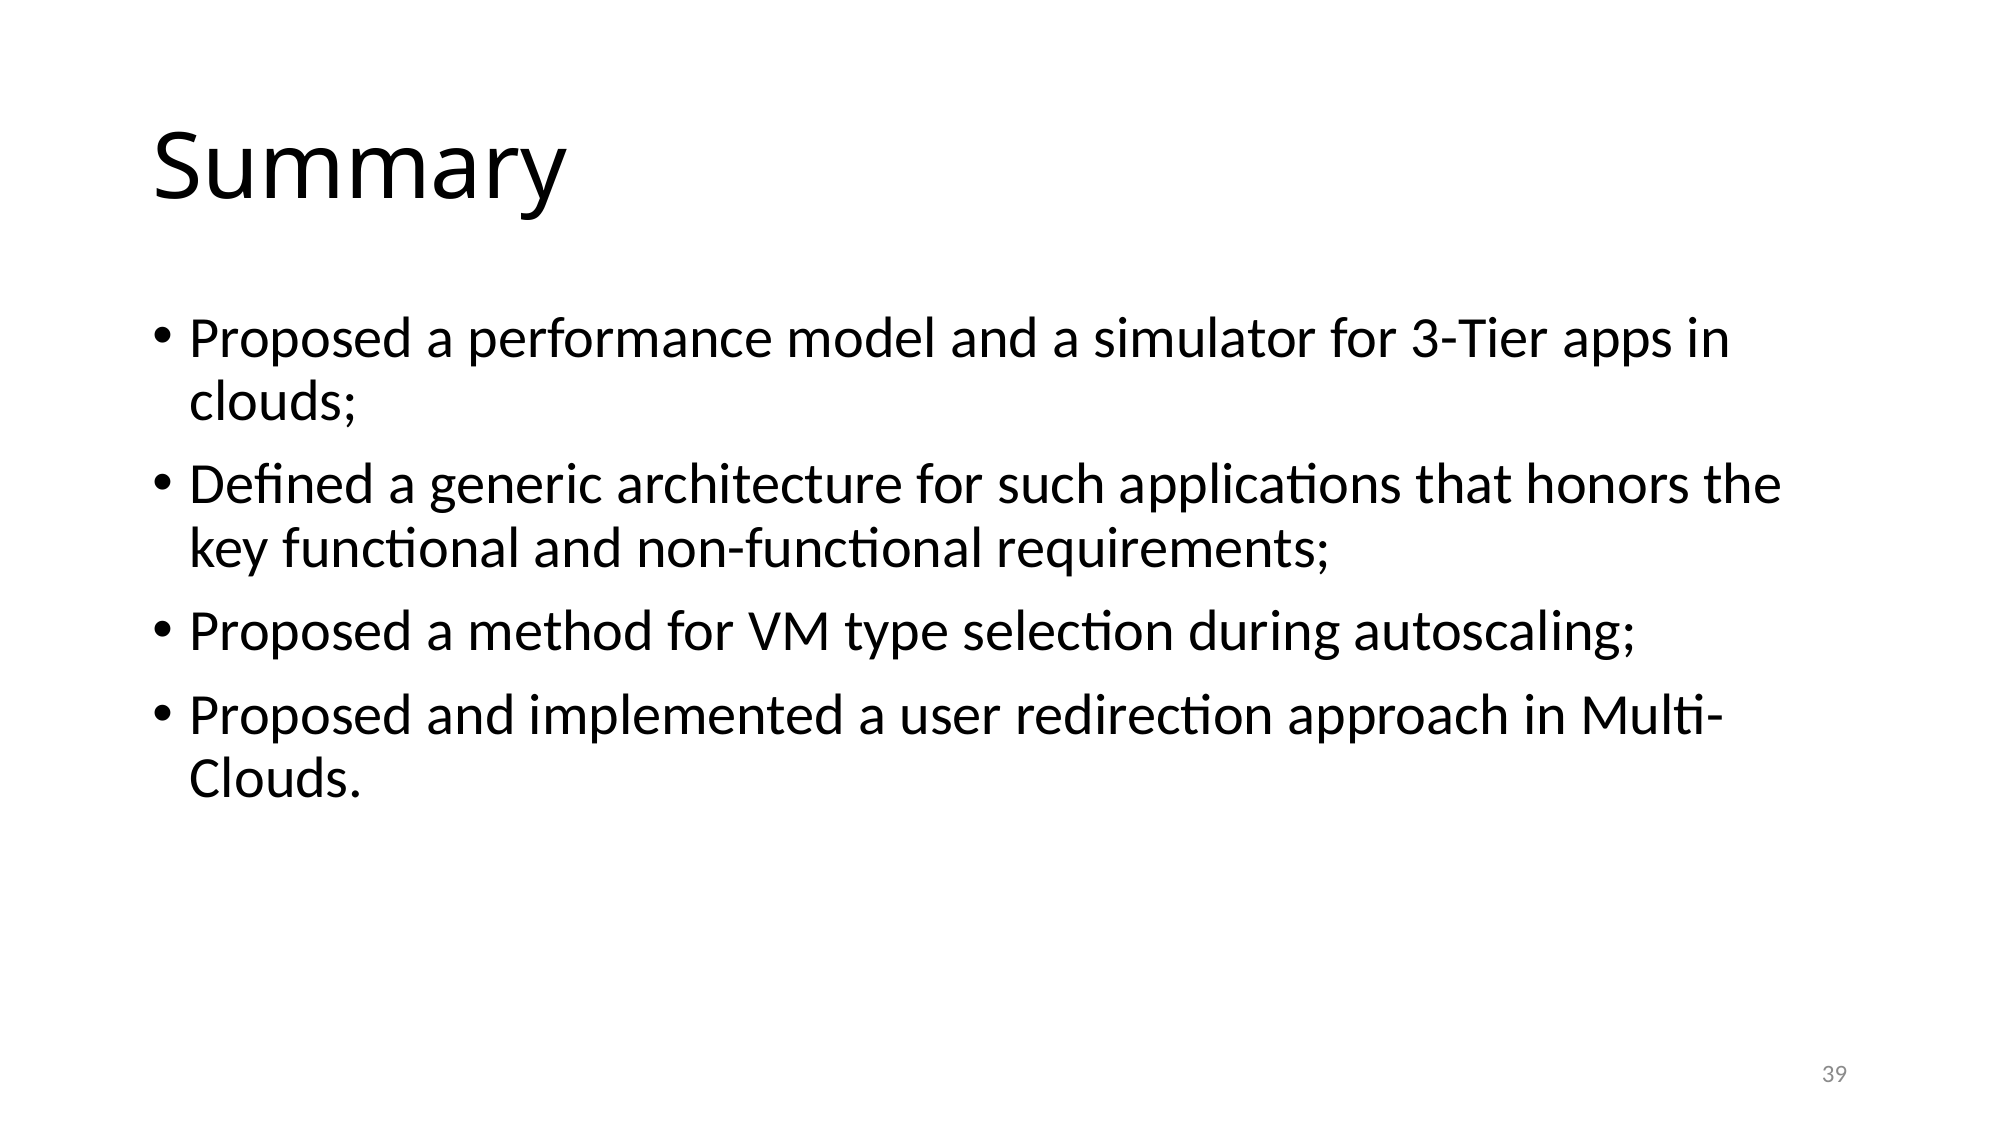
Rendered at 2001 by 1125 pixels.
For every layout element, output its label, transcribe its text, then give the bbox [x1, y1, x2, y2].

list Proposed a performance model and a simulator for 3-Tier apps in clouds; Defined a generic architecture for such applications that honors the key functional and non-functional requirements; Proposed a method for VM type selection during autoscaling; Proposed and implemented a user redirection approach in Multi-Clouds. [137, 299, 1836, 1014]
slide_number <number> [1412, 1042, 1863, 1103]
title Summary [137, 59, 1863, 278]
